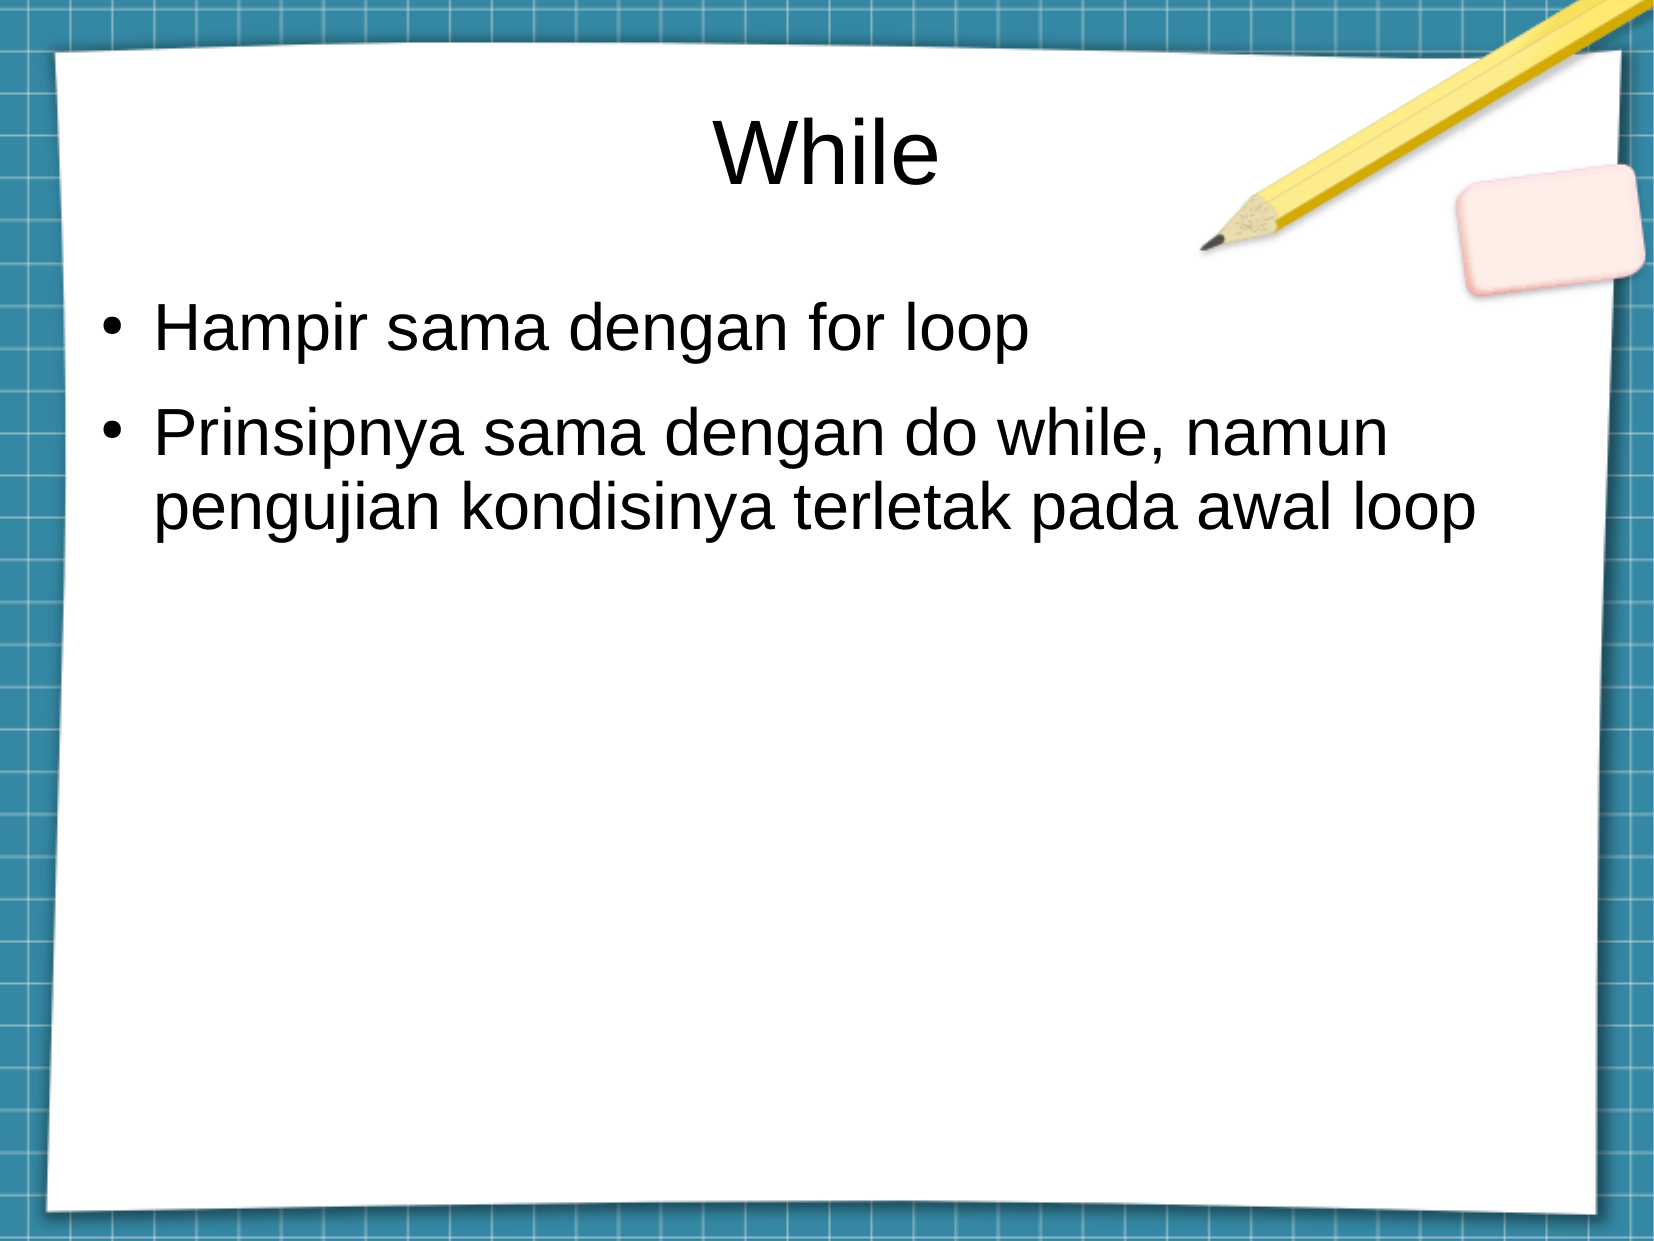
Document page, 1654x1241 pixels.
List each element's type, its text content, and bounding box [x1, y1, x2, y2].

list Hampir sama dengan for loop Prinsipnya sama dengan do while, namun pengujian kondisinya terletak pada awal loop [82, 290, 1571, 1010]
title While [82, 49, 1571, 257]
picture [0, 0, 1654, 1241]
